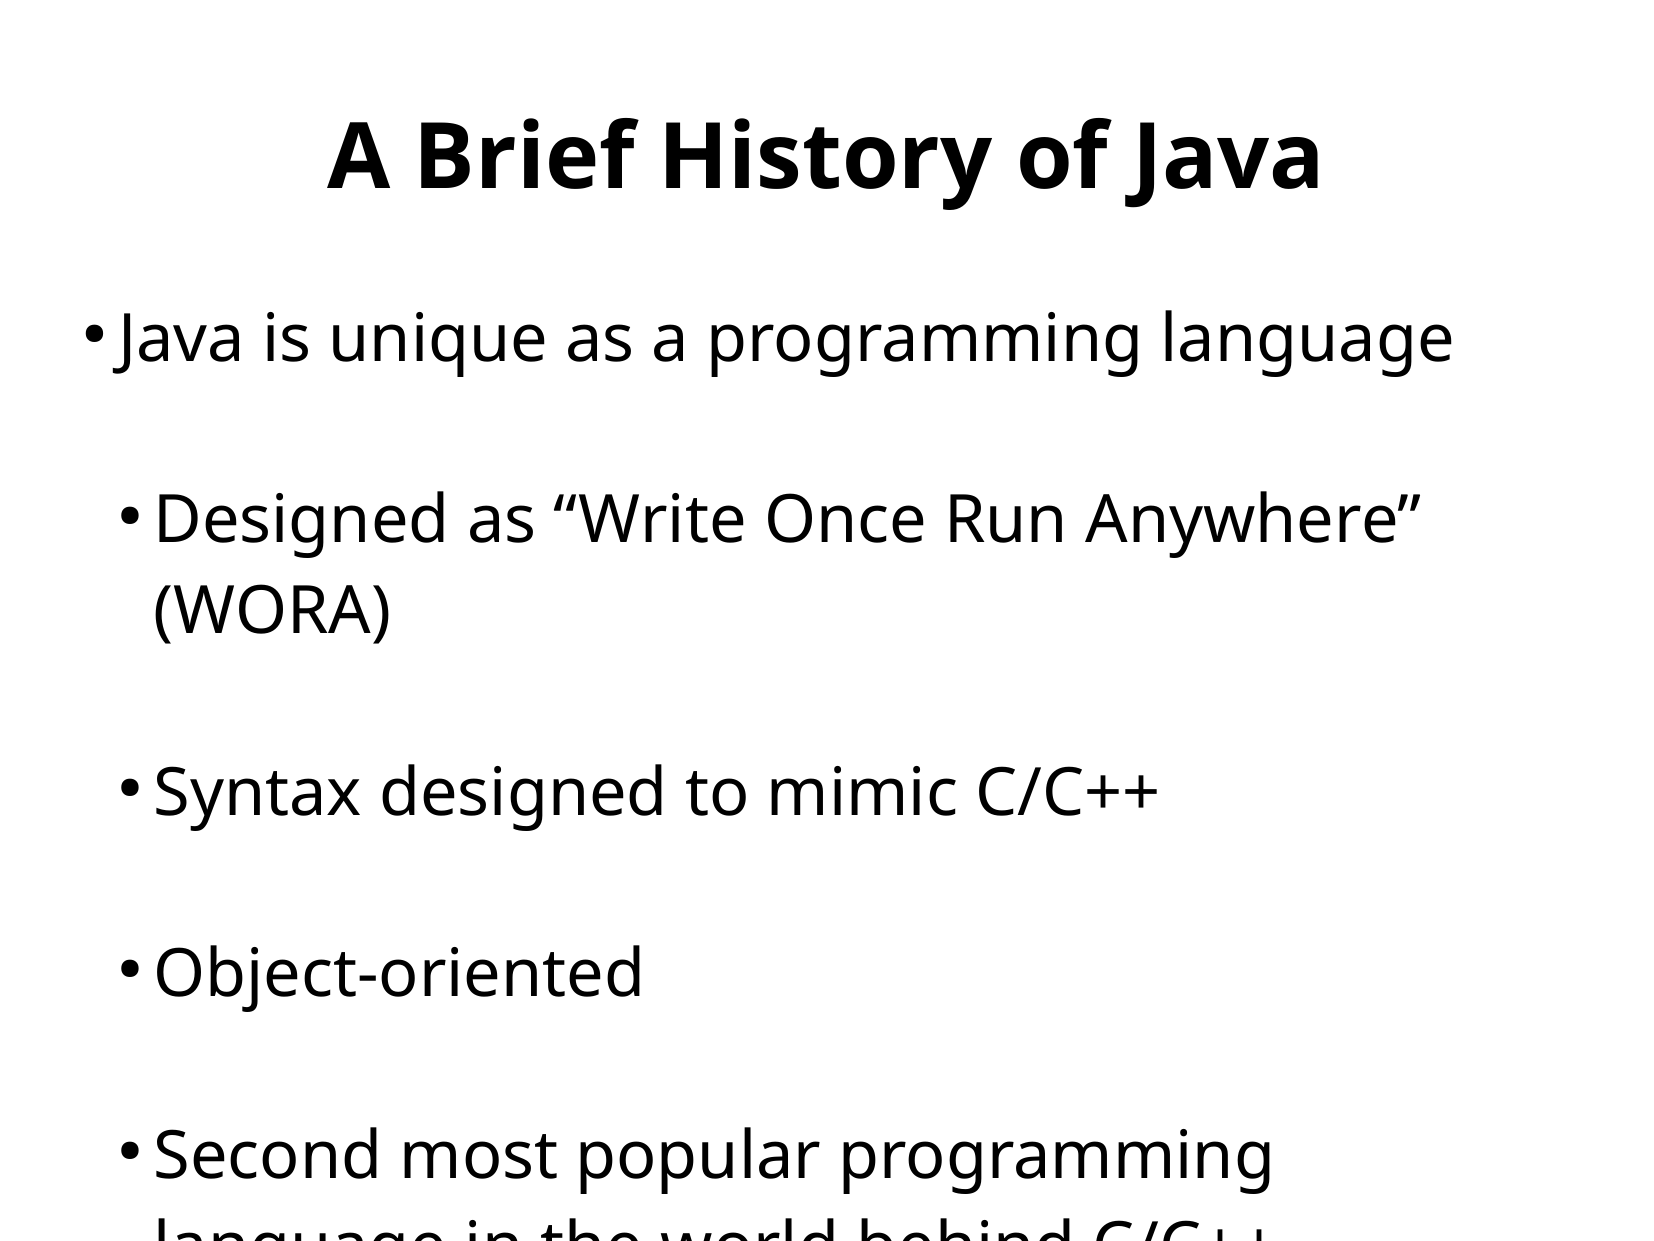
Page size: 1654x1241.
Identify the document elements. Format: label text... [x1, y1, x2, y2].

subtitle Java is unique as a programming language Designed as “Write Once Run Anywhere” (WORA) Syntax designed to mimic C/C++ Object-oriented Second most popular programming language in the world behind C/C++ [82, 290, 1571, 1038]
title A Brief History of Java [82, 49, 1571, 257]
